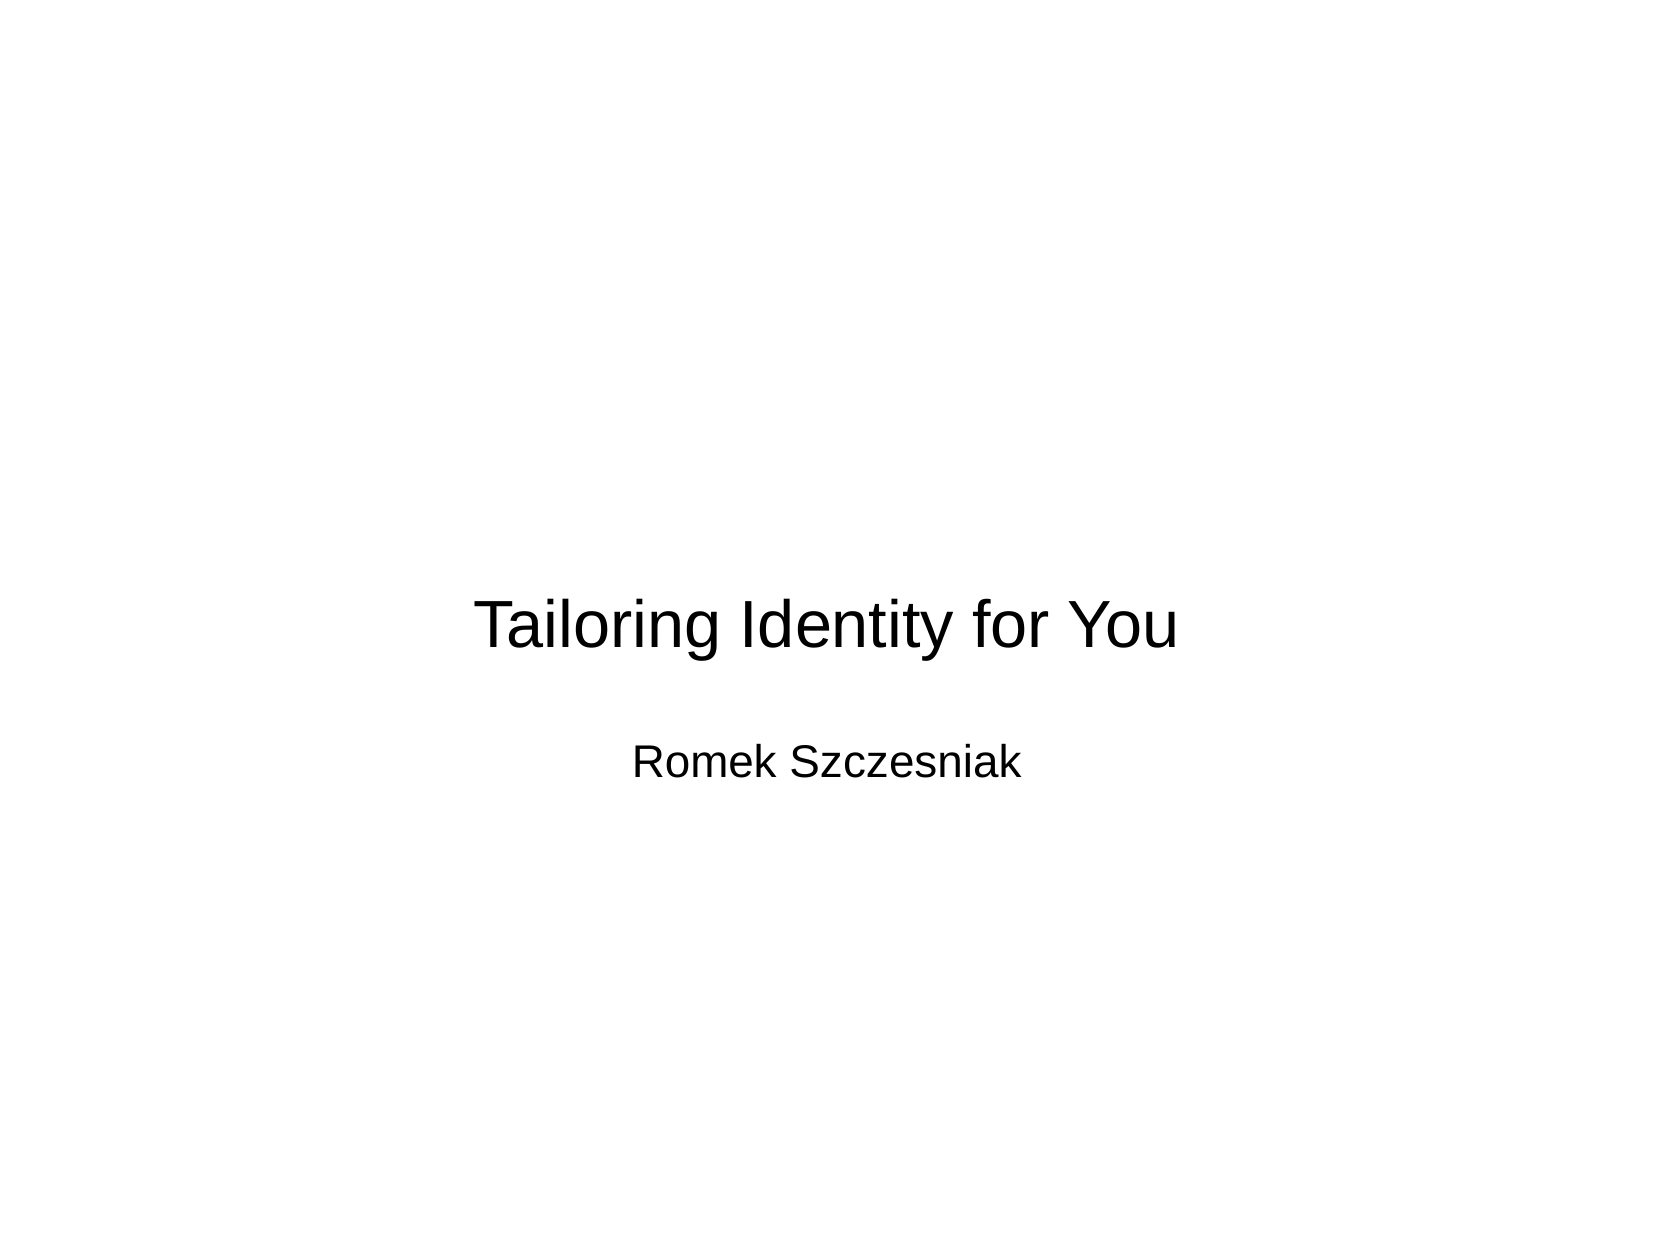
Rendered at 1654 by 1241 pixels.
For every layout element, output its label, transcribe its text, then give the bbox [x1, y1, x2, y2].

subtitle Tailoring Identity for You Romek Szczesniak [82, 290, 1571, 1010]
